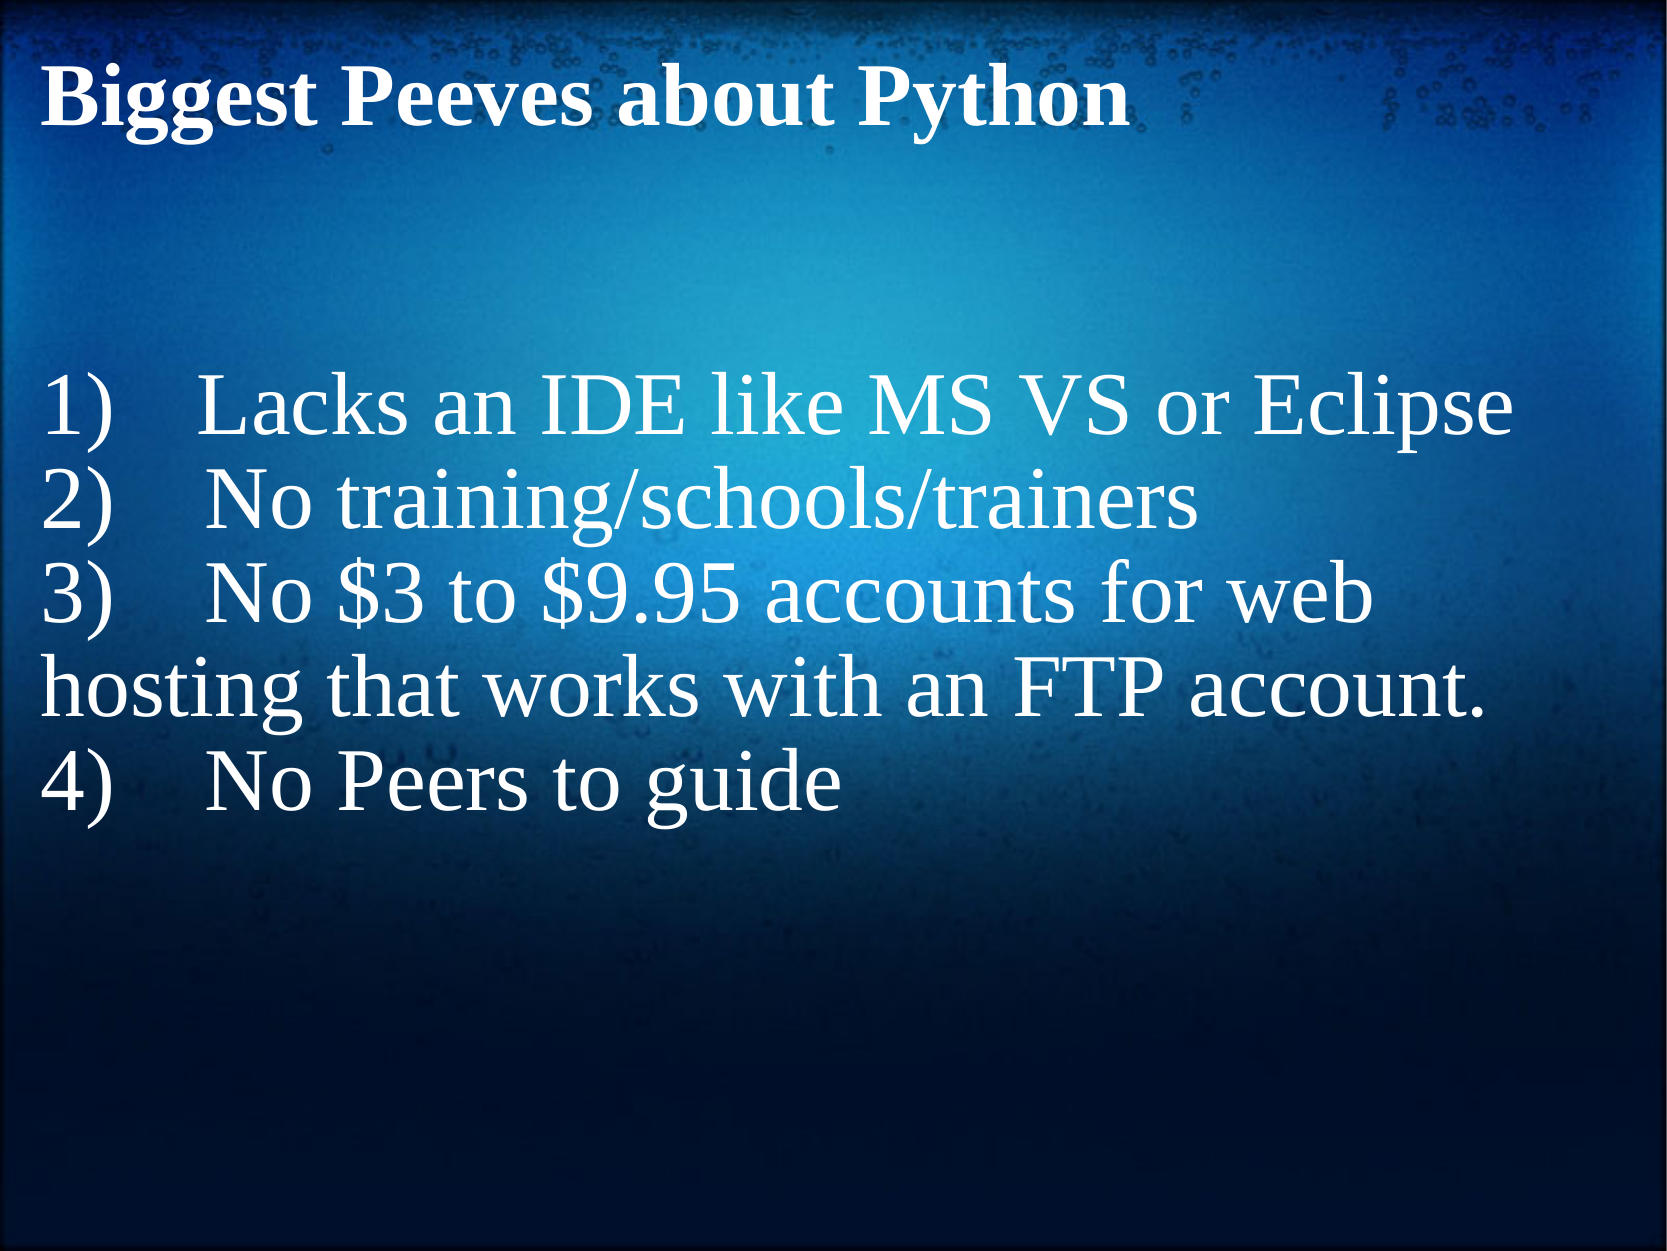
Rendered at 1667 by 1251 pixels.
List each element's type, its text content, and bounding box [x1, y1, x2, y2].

list 1) Lacks an IDE like MS VS or Eclipse 2) No training/schools/trainers 3) No $3 to $9.95 accounts for web hosting that works with an FTP account. 4) No Peers to guide [40, 300, 1627, 1201]
picture [0, 0, 1667, 1251]
title Biggest Peeves about Python [40, 50, 1627, 201]
